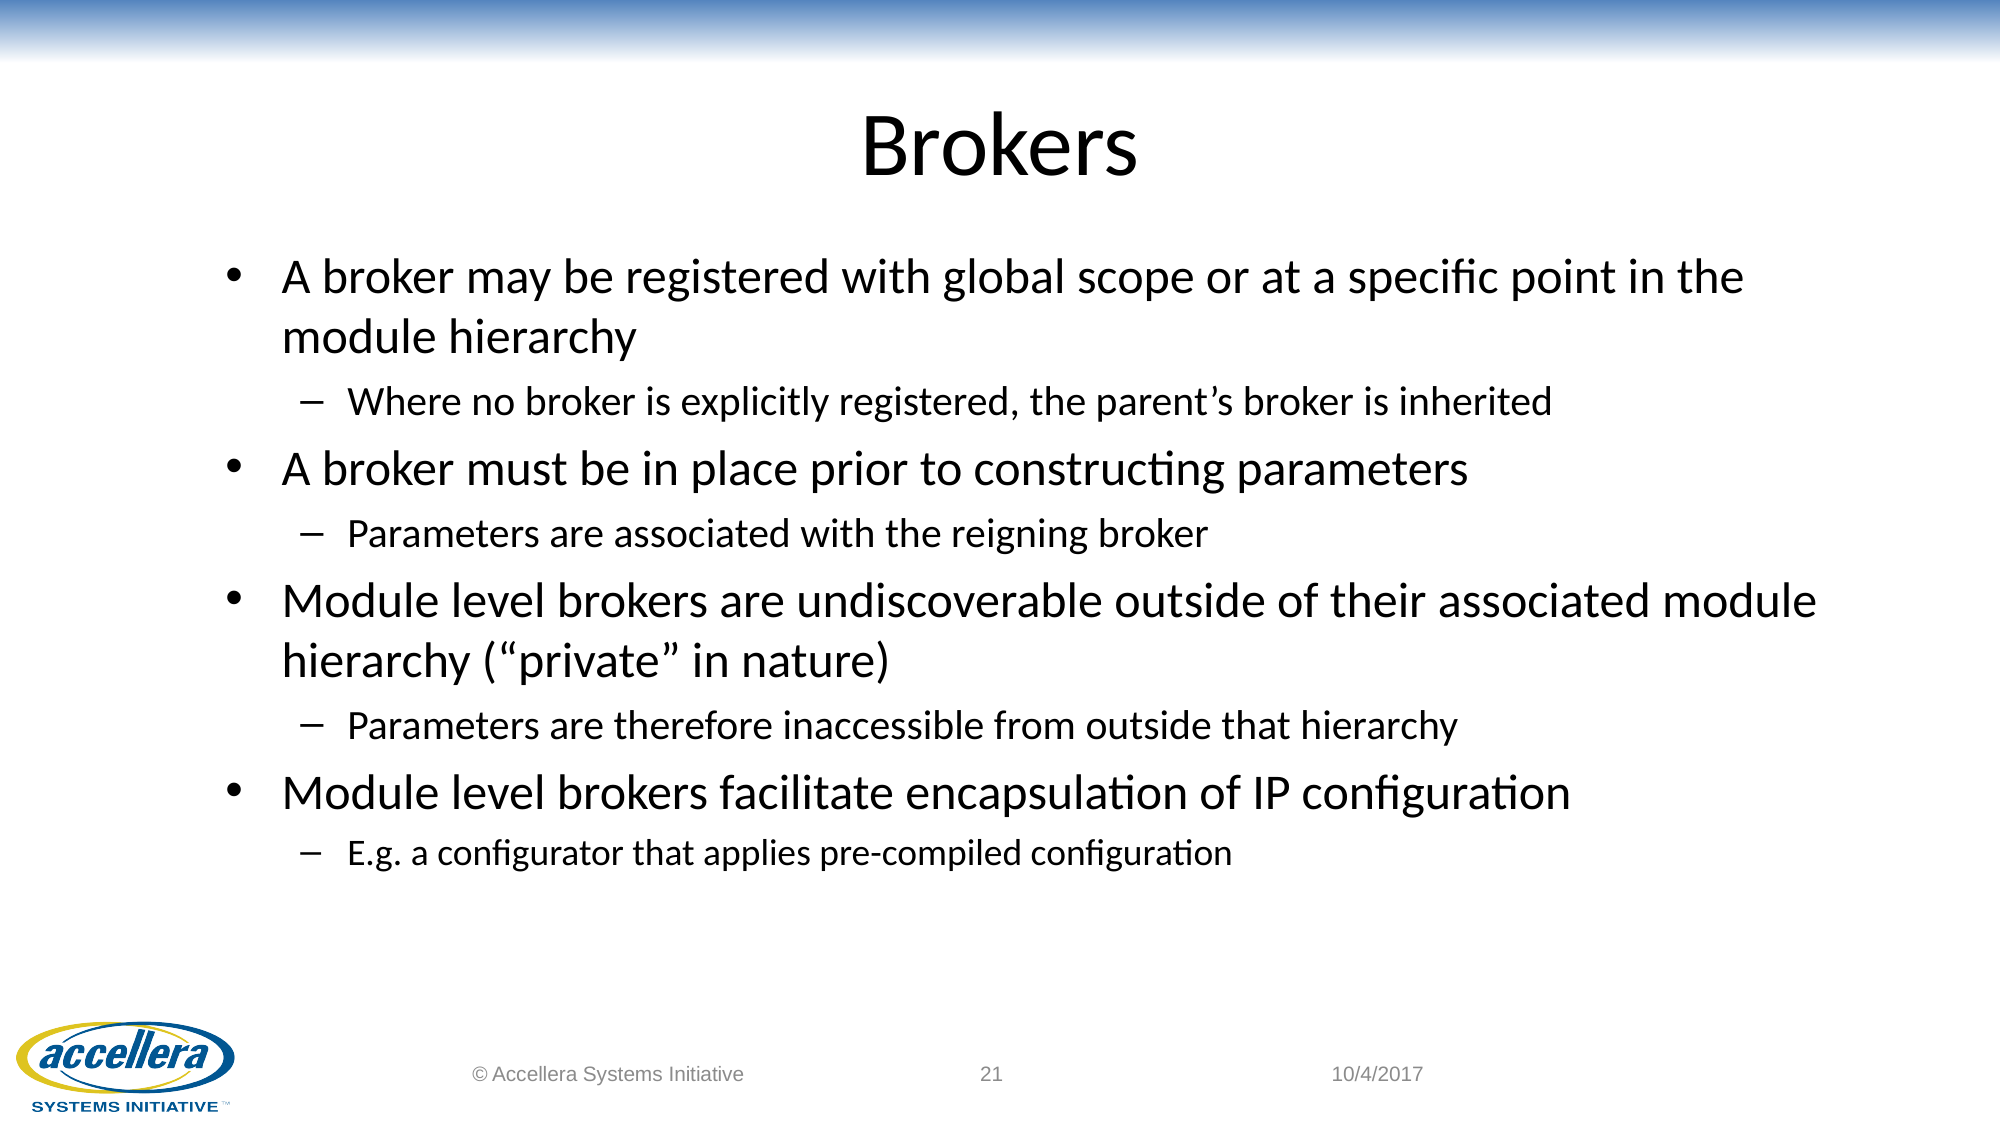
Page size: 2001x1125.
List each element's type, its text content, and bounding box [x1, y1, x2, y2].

footer © Accellera Systems Initiative [366, 1042, 850, 1103]
slide_number 10/4/2017 [1316, 1042, 1550, 1103]
title Brokers [99, 45, 1900, 233]
text_box A broker may be registered with global scope or at a specific point in the module hierarchy Where no broker is explicitly registered, the parent’s broker is inherited A broker must be in place prior to constructing parameters Parameters are associated with the reigning broker Module level brokers are undiscoverable outside of their associated module hierarchy (“private” in nature) Parameters are therefore inaccessible from outside that hierarchy Module level brokers facilitate encapsulation of IP configuration E.g. a configurator that applies pre-compiled configuration [210, 236, 1859, 1103]
picture [16, 1021, 235, 1112]
